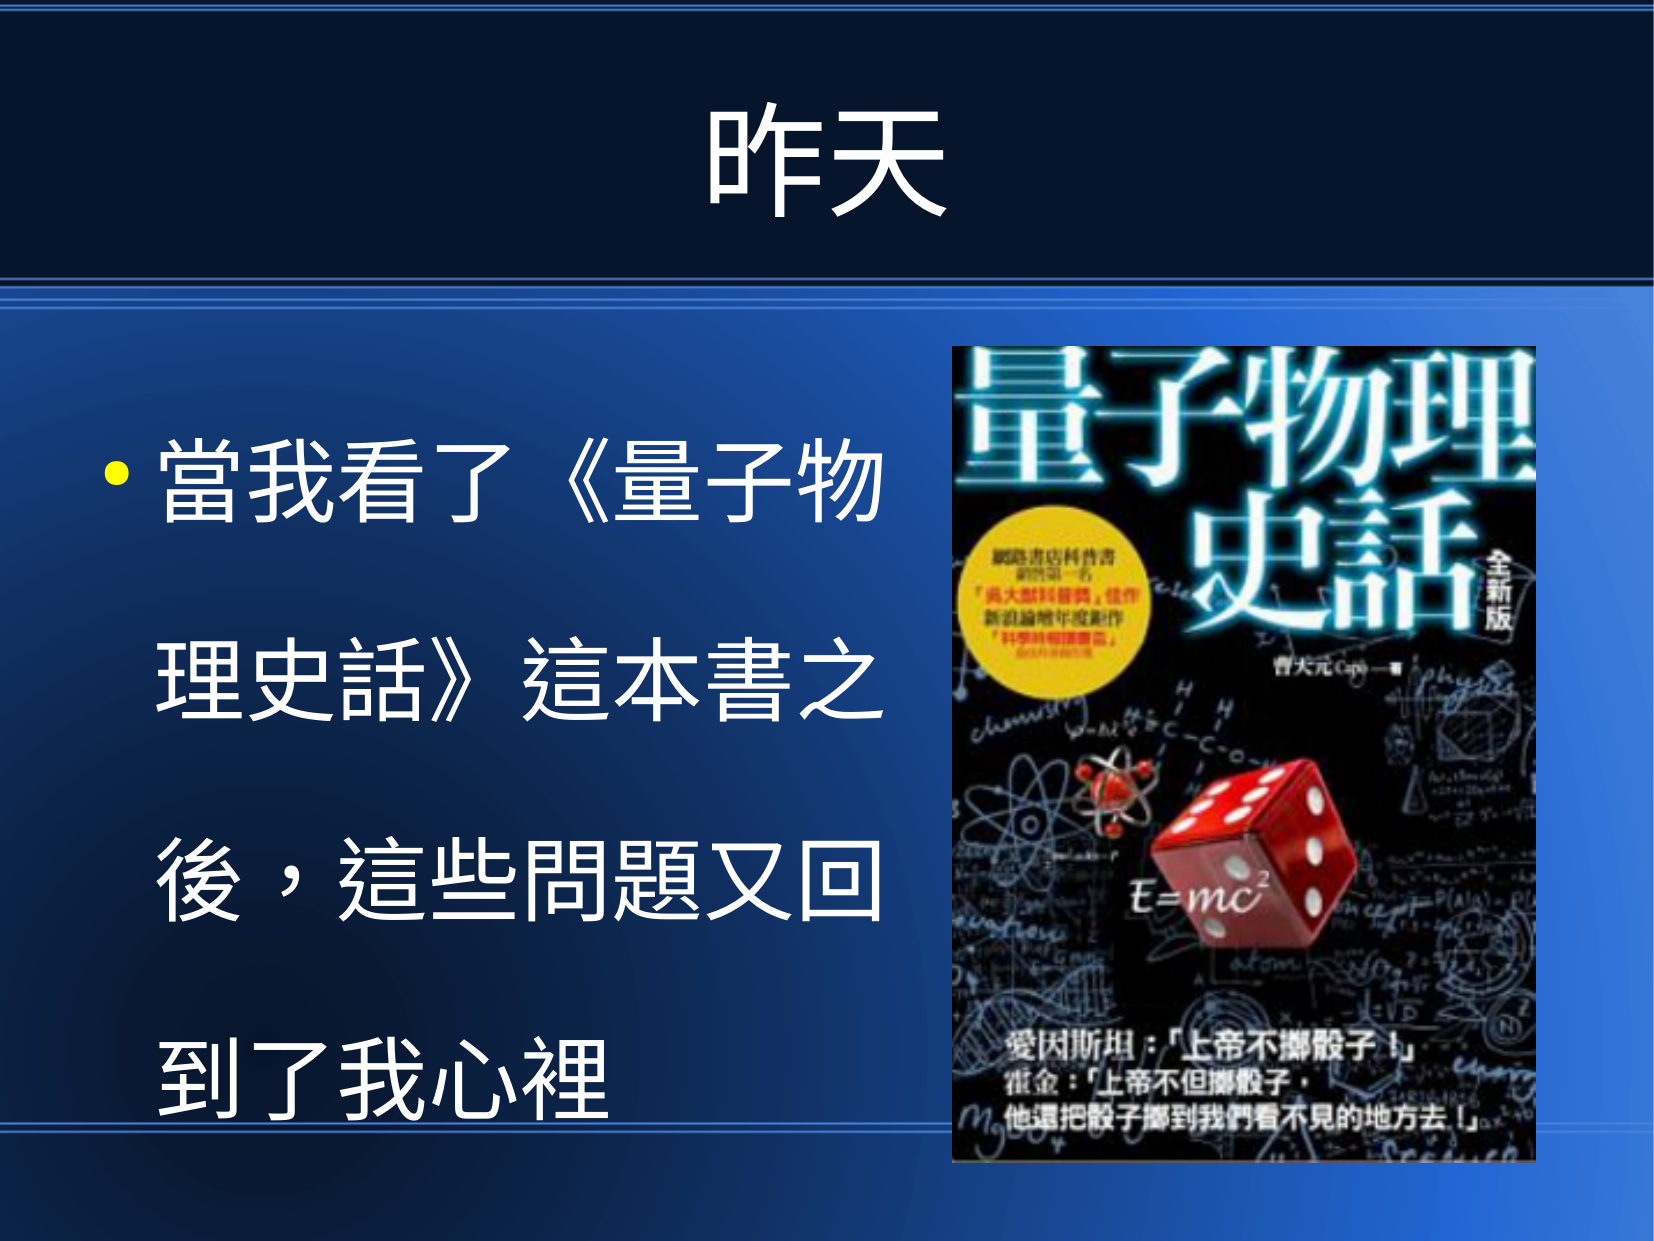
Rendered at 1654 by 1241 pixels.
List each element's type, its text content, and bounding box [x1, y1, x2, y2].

list 當我看了《量子物理史話》這本書之後，這些問題又回到了我心裡 [82, 342, 922, 1241]
picture [0, 0, 1654, 1241]
title 昨天 [82, 49, 1571, 257]
